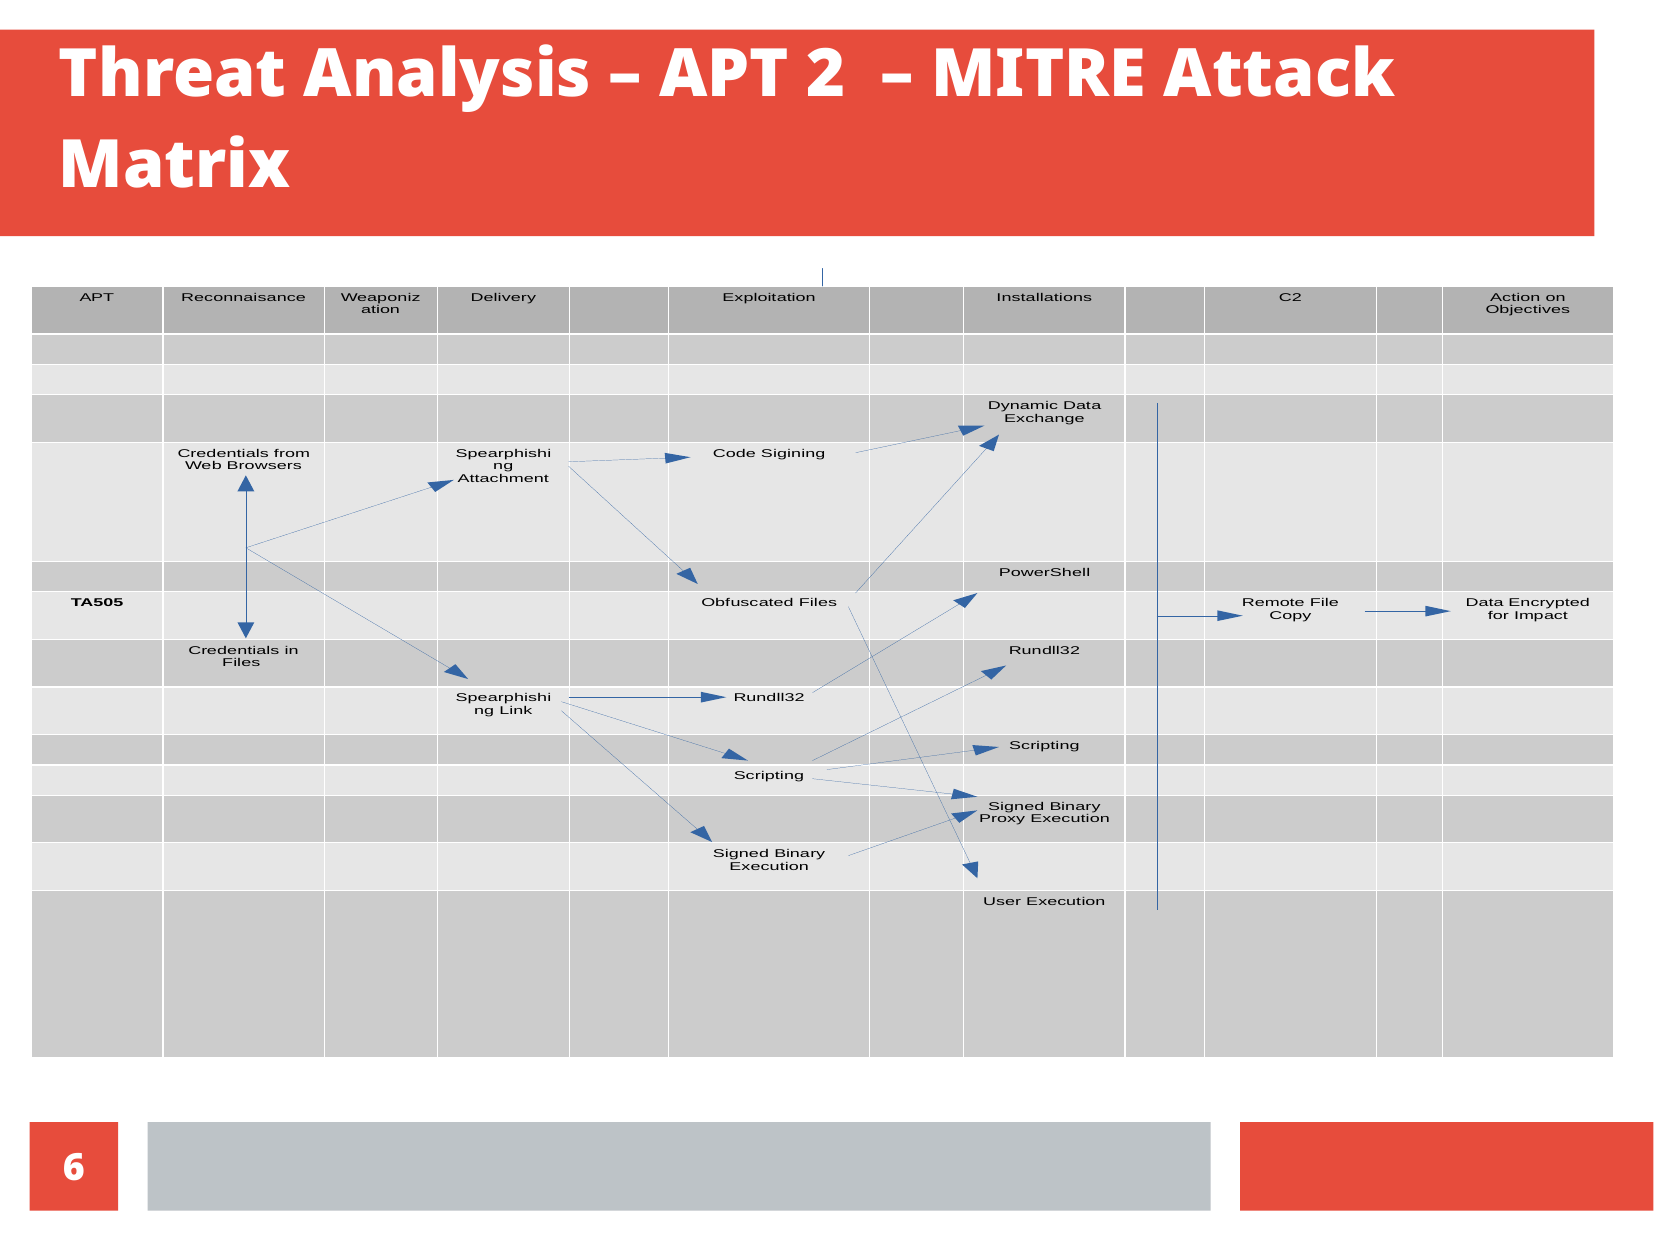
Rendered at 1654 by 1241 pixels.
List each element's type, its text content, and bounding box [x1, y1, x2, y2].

chart [15, 238, 1654, 1111]
title Threat Analysis – APT 2 – MITRE Attack Matrix [59, 59, 1595, 207]
